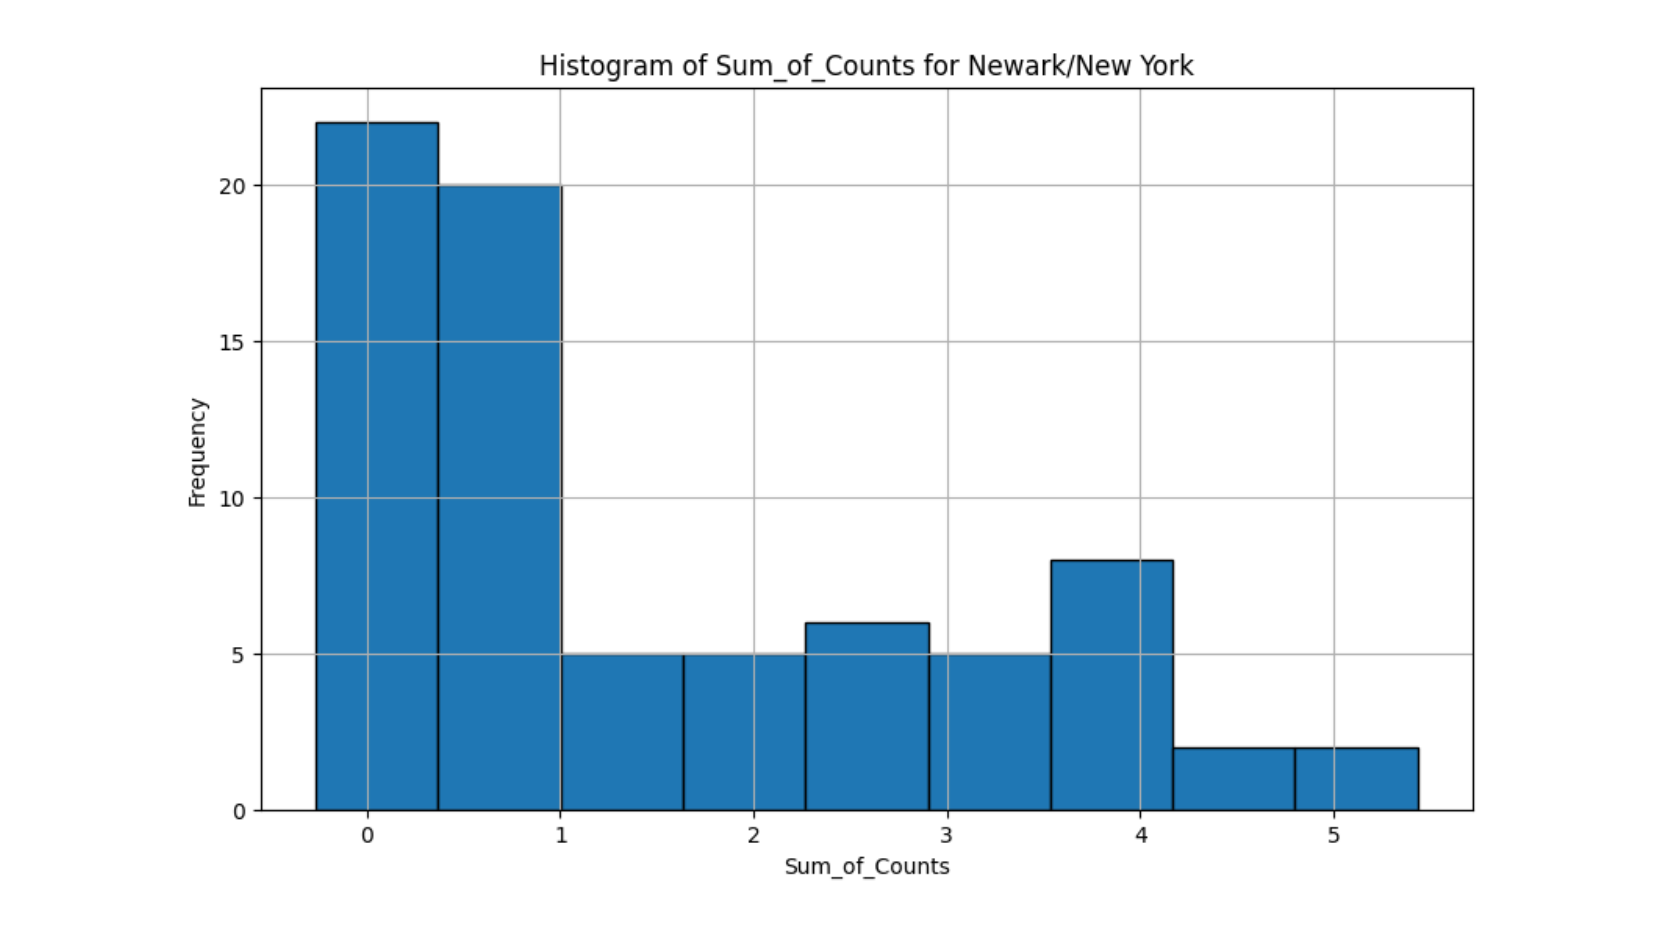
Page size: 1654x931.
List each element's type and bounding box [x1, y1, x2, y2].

picture [172, 38, 1487, 893]
